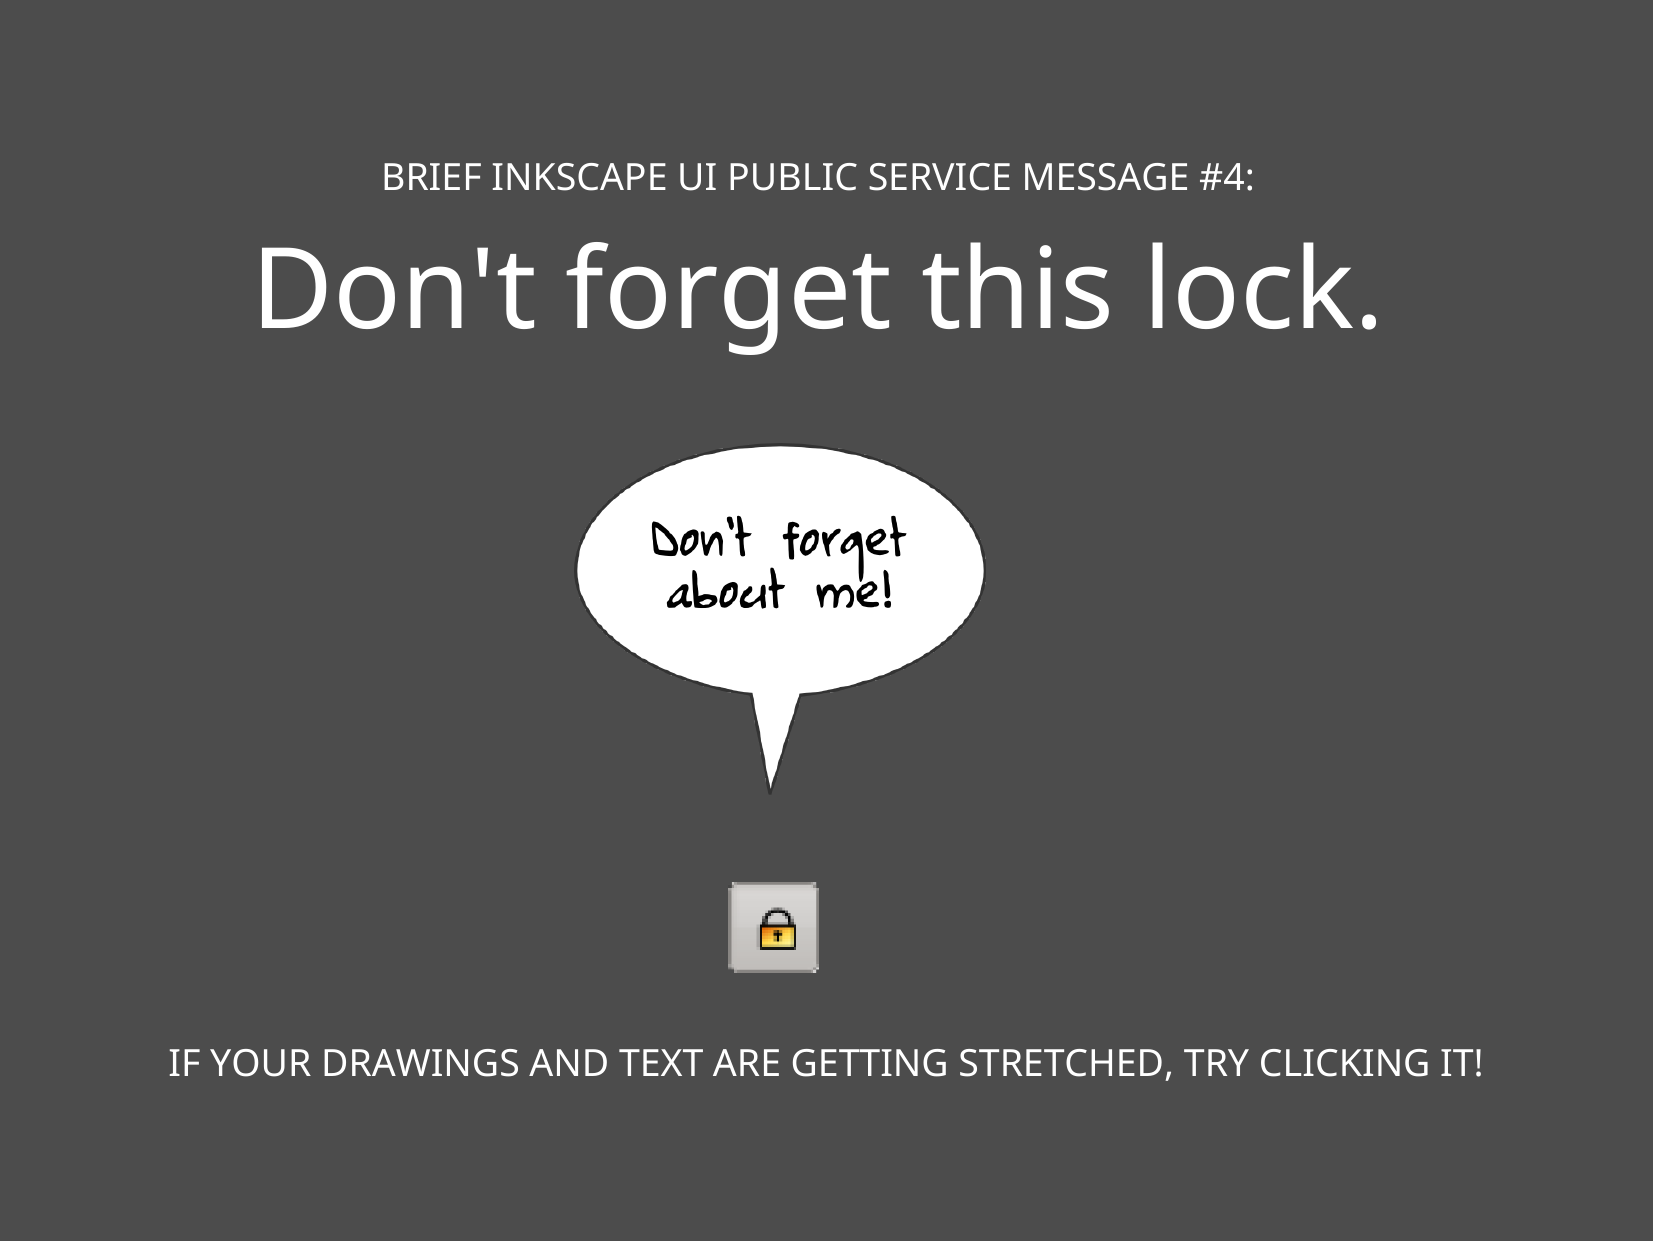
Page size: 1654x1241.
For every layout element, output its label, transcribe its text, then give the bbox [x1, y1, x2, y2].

title Don't forget this lock. [112, 226, 1524, 401]
picture [574, 443, 986, 976]
title IF YOUR DRAWINGS AND TEXT ARE GETTING STRETCHED, TRY CLICKING IT! [83, 1017, 1570, 1114]
title BRIEF INKSCAPE UI PUBLIC SERVICE MESSAGE #4: [112, 134, 1524, 226]
